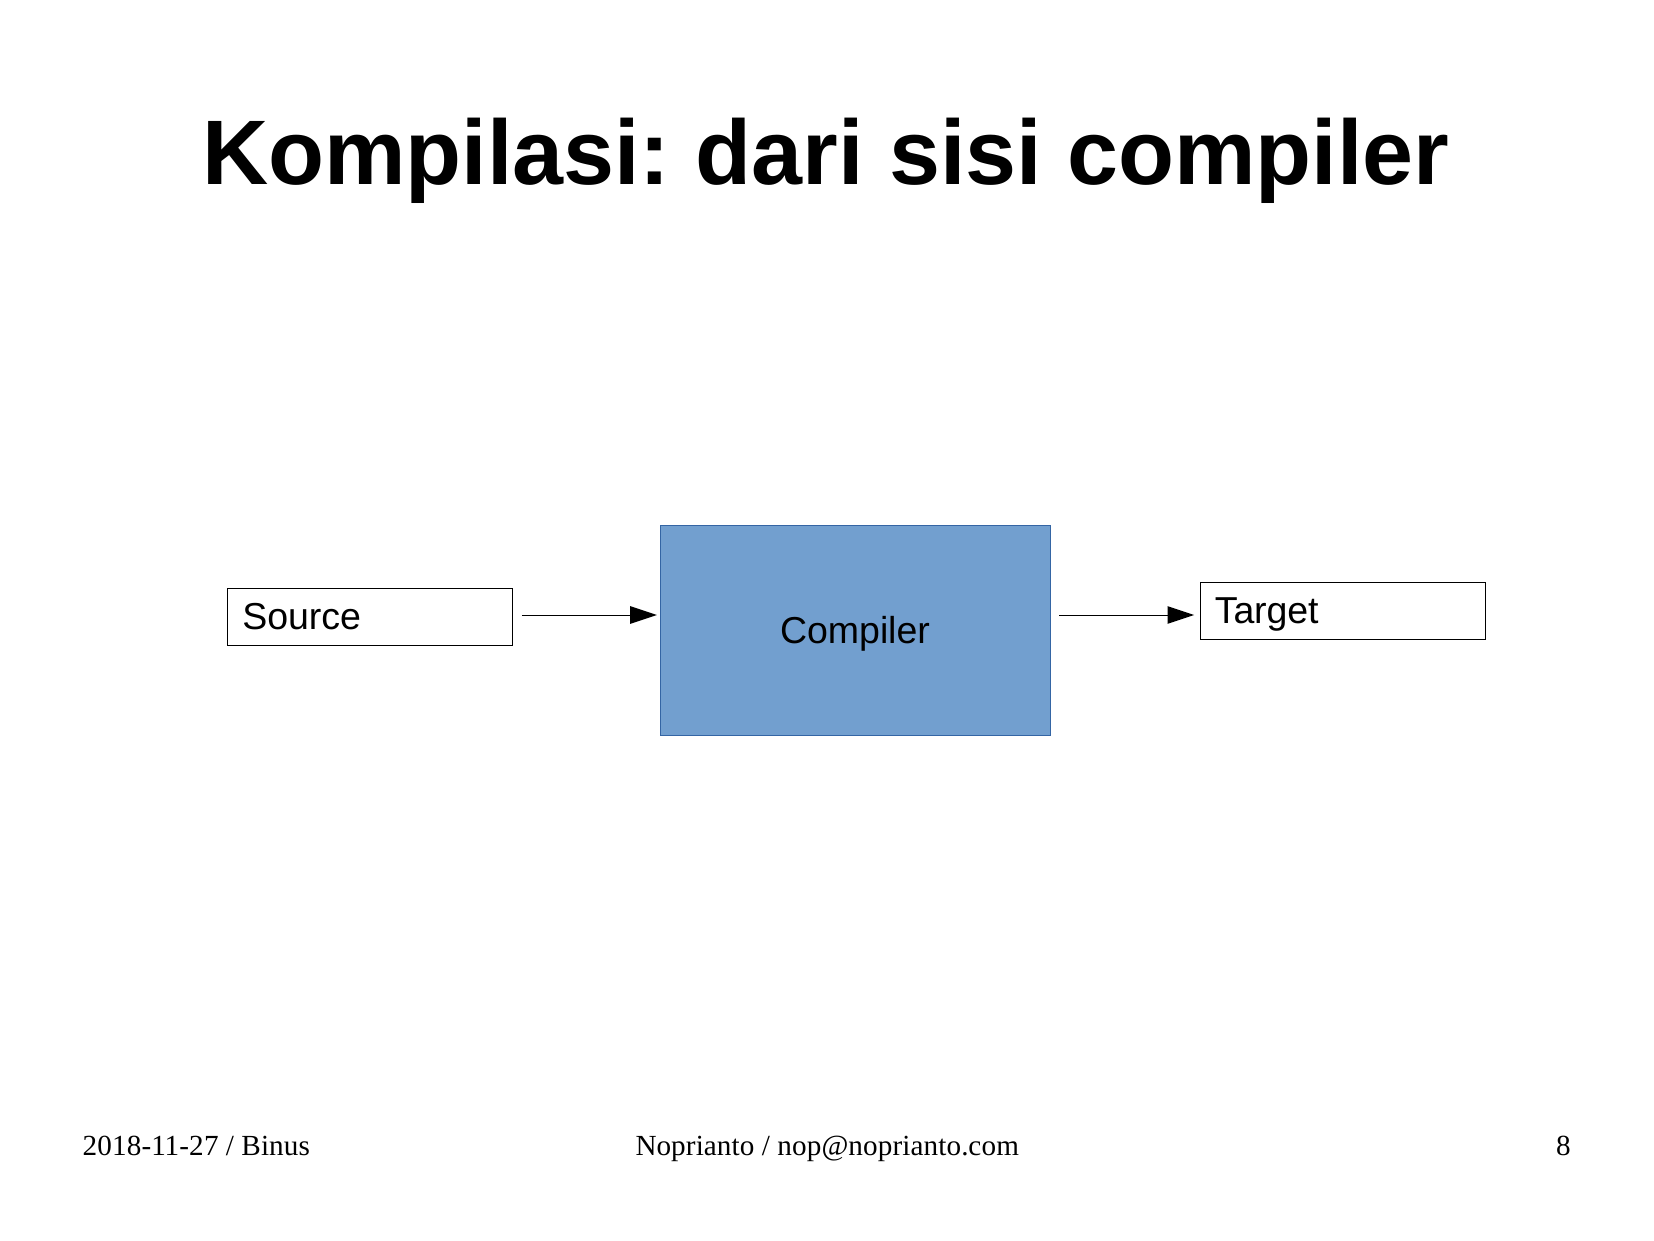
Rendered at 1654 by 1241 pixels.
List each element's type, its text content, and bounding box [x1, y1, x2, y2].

text_box Source [227, 588, 513, 646]
text_box Target [1200, 582, 1486, 640]
text_box Compiler [660, 525, 1051, 736]
title Kompilasi: dari sisi compiler [82, 49, 1571, 257]
